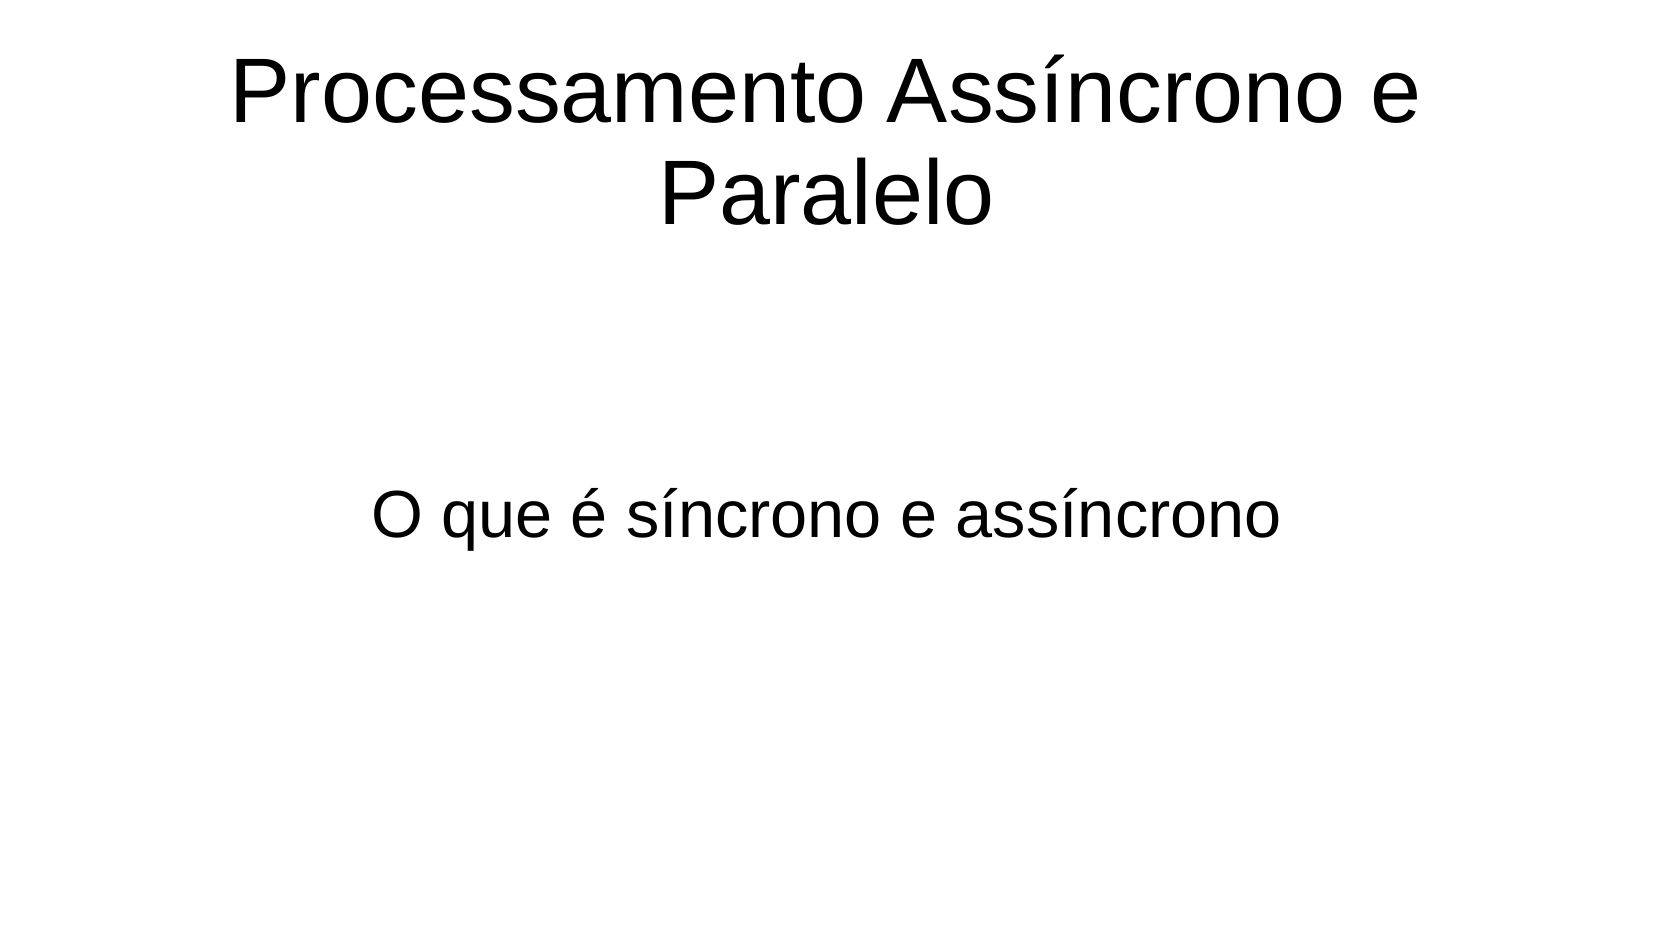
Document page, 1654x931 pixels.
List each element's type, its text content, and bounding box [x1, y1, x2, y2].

subtitle O que é síncrono e assíncrono [82, 271, 1571, 758]
title Processamento Assíncrono e Paralelo [82, 12, 1571, 271]
